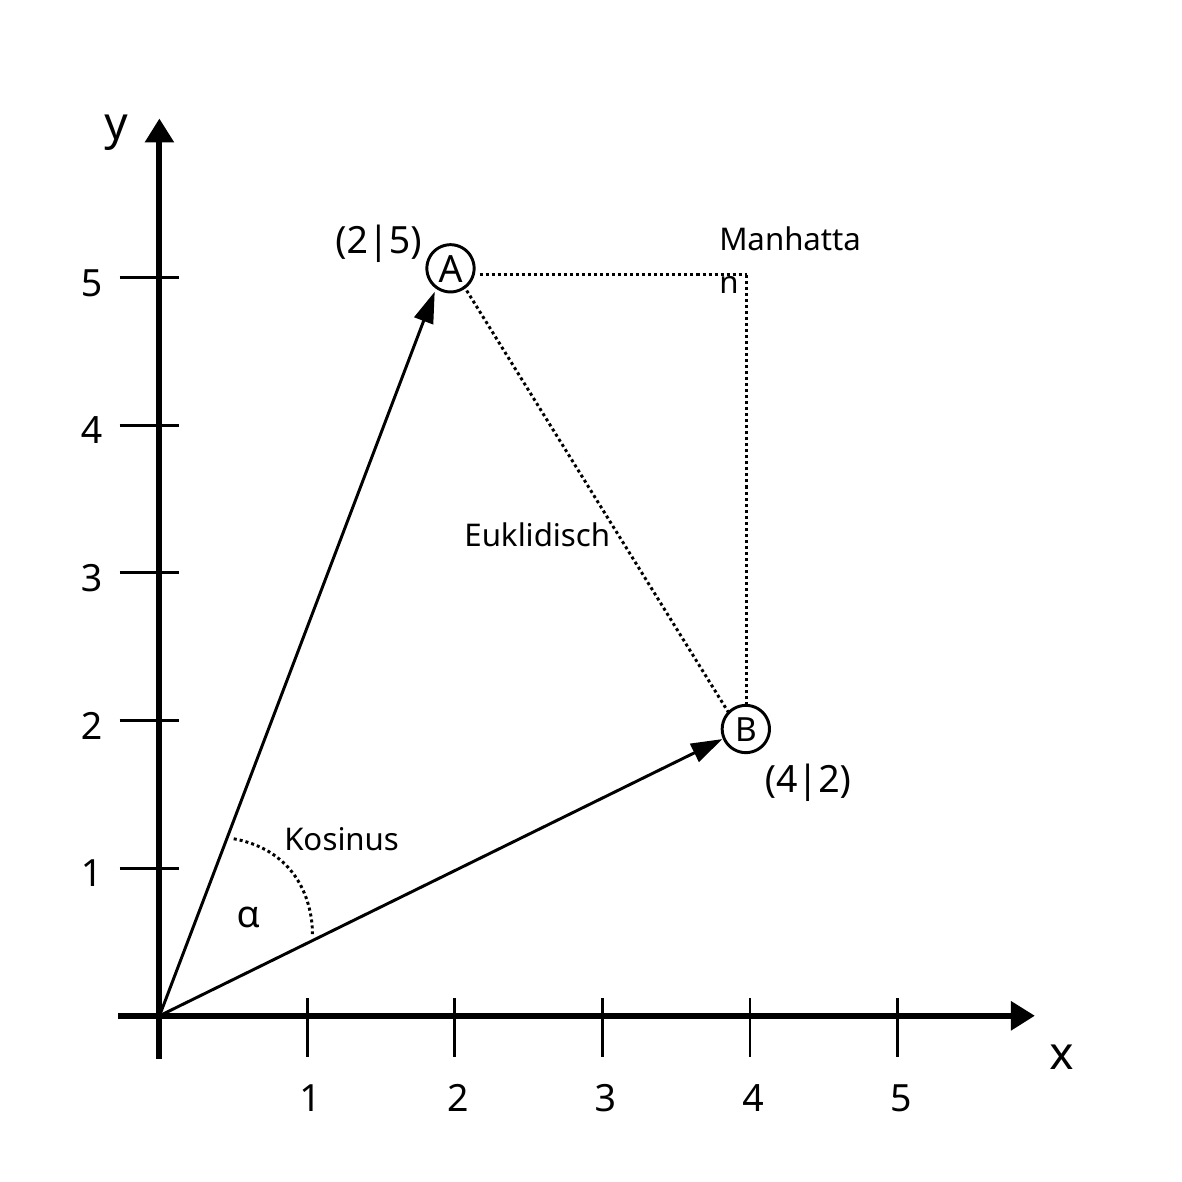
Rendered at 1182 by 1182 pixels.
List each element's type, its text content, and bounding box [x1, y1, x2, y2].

text_box 4 [727, 1063, 773, 1120]
text_box 5 [875, 1063, 921, 1120]
text_box B [722, 705, 770, 753]
text_box y [89, 83, 135, 149]
text_box 2 [432, 1063, 478, 1120]
text_box Manhattan [704, 210, 886, 260]
text_box 5 [66, 248, 112, 305]
text_box x [1034, 1013, 1080, 1079]
text_box α [221, 880, 282, 941]
text_box (4|2) [750, 745, 867, 839]
text_box 3 [579, 1063, 625, 1120]
text_box 1 [66, 839, 112, 896]
text_box A [429, 244, 475, 292]
text_box Kosinus [269, 810, 451, 860]
text_box 3 [66, 544, 112, 601]
text_box (2|5) [320, 206, 441, 279]
text_box 4 [66, 396, 112, 453]
text_box A [446, 260, 454, 271]
text_box 1 [284, 1063, 330, 1120]
text_box 2 [66, 691, 112, 748]
text_box Euklidisch [449, 505, 631, 556]
